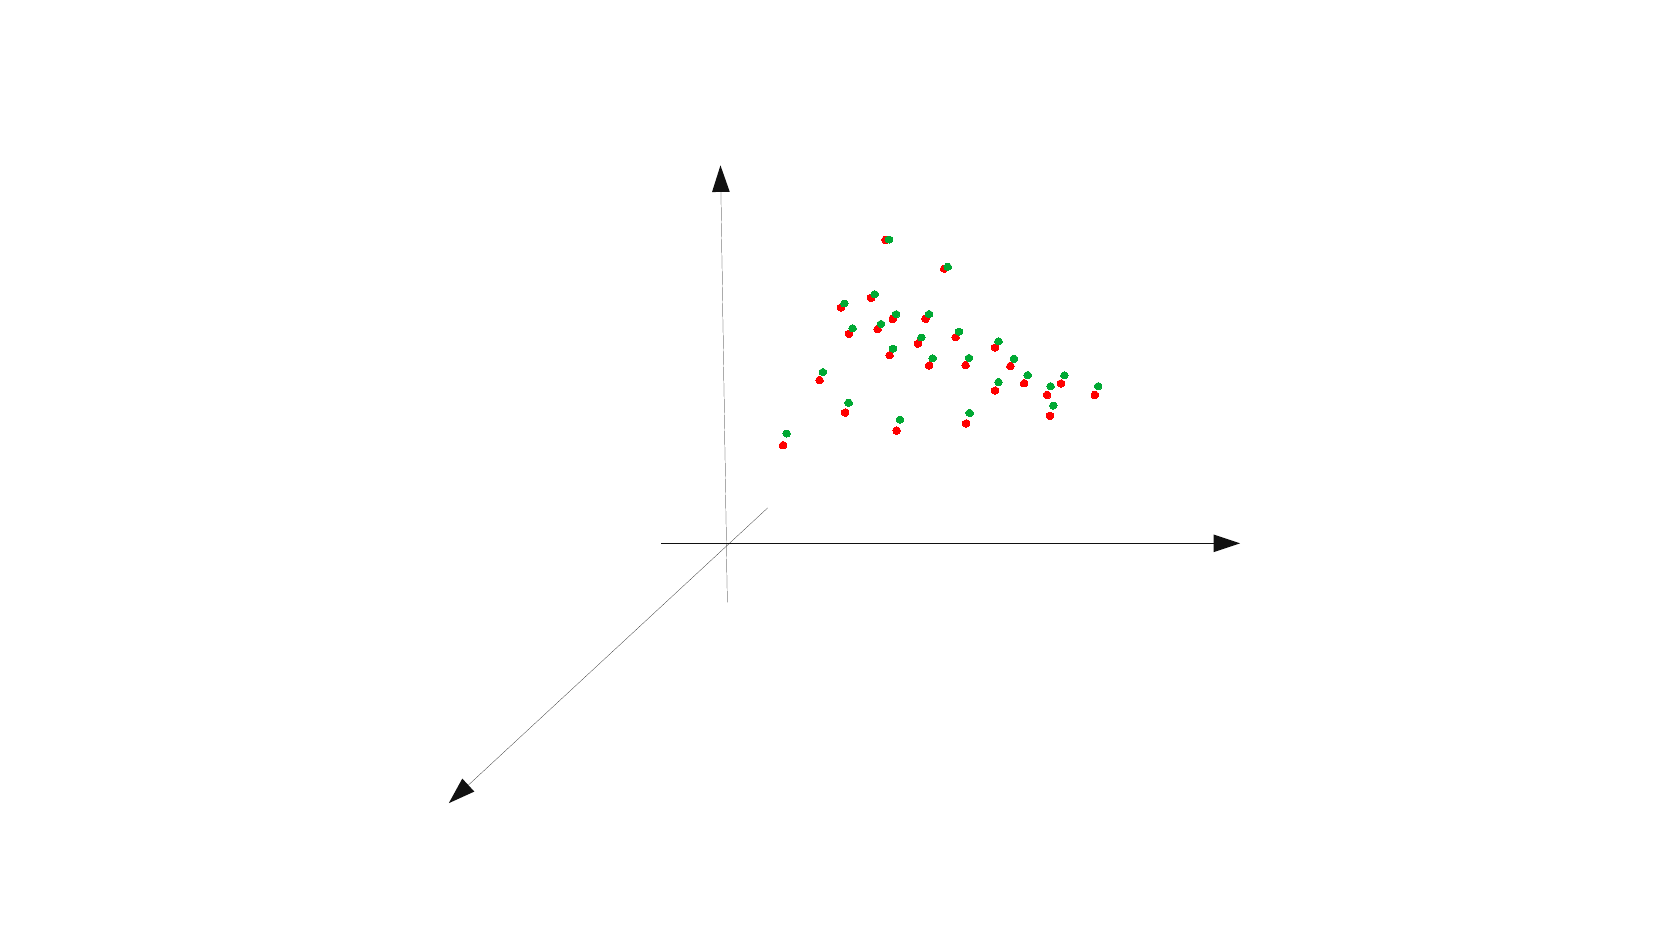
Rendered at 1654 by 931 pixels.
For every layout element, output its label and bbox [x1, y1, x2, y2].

text_box [965, 409, 974, 417]
text_box [1020, 371, 1032, 387]
text_box [867, 290, 879, 302]
text_box [961, 354, 973, 369]
text_box [844, 399, 853, 407]
text_box [991, 378, 1003, 395]
text_box [951, 328, 963, 341]
text_box [1091, 391, 1099, 399]
text_box [991, 337, 1003, 352]
text_box [962, 419, 970, 428]
text_box [1057, 371, 1069, 388]
text_box [815, 368, 827, 384]
text_box [889, 310, 900, 323]
text_box [779, 441, 787, 449]
text_box [925, 354, 937, 370]
text_box [782, 430, 791, 438]
text_box [837, 300, 849, 312]
text_box [1006, 355, 1018, 370]
text_box [1049, 402, 1058, 410]
text_box [896, 416, 904, 424]
text_box [1043, 391, 1051, 399]
text_box [885, 345, 897, 359]
text_box [1046, 412, 1054, 420]
text_box [940, 263, 952, 273]
text_box [845, 324, 857, 338]
text_box [841, 408, 849, 417]
text_box [873, 320, 885, 333]
text_box [892, 426, 901, 435]
text_box [921, 310, 933, 323]
text_box [881, 236, 893, 244]
text_box [1094, 382, 1102, 390]
text_box [1046, 382, 1055, 390]
text_box [914, 334, 926, 348]
